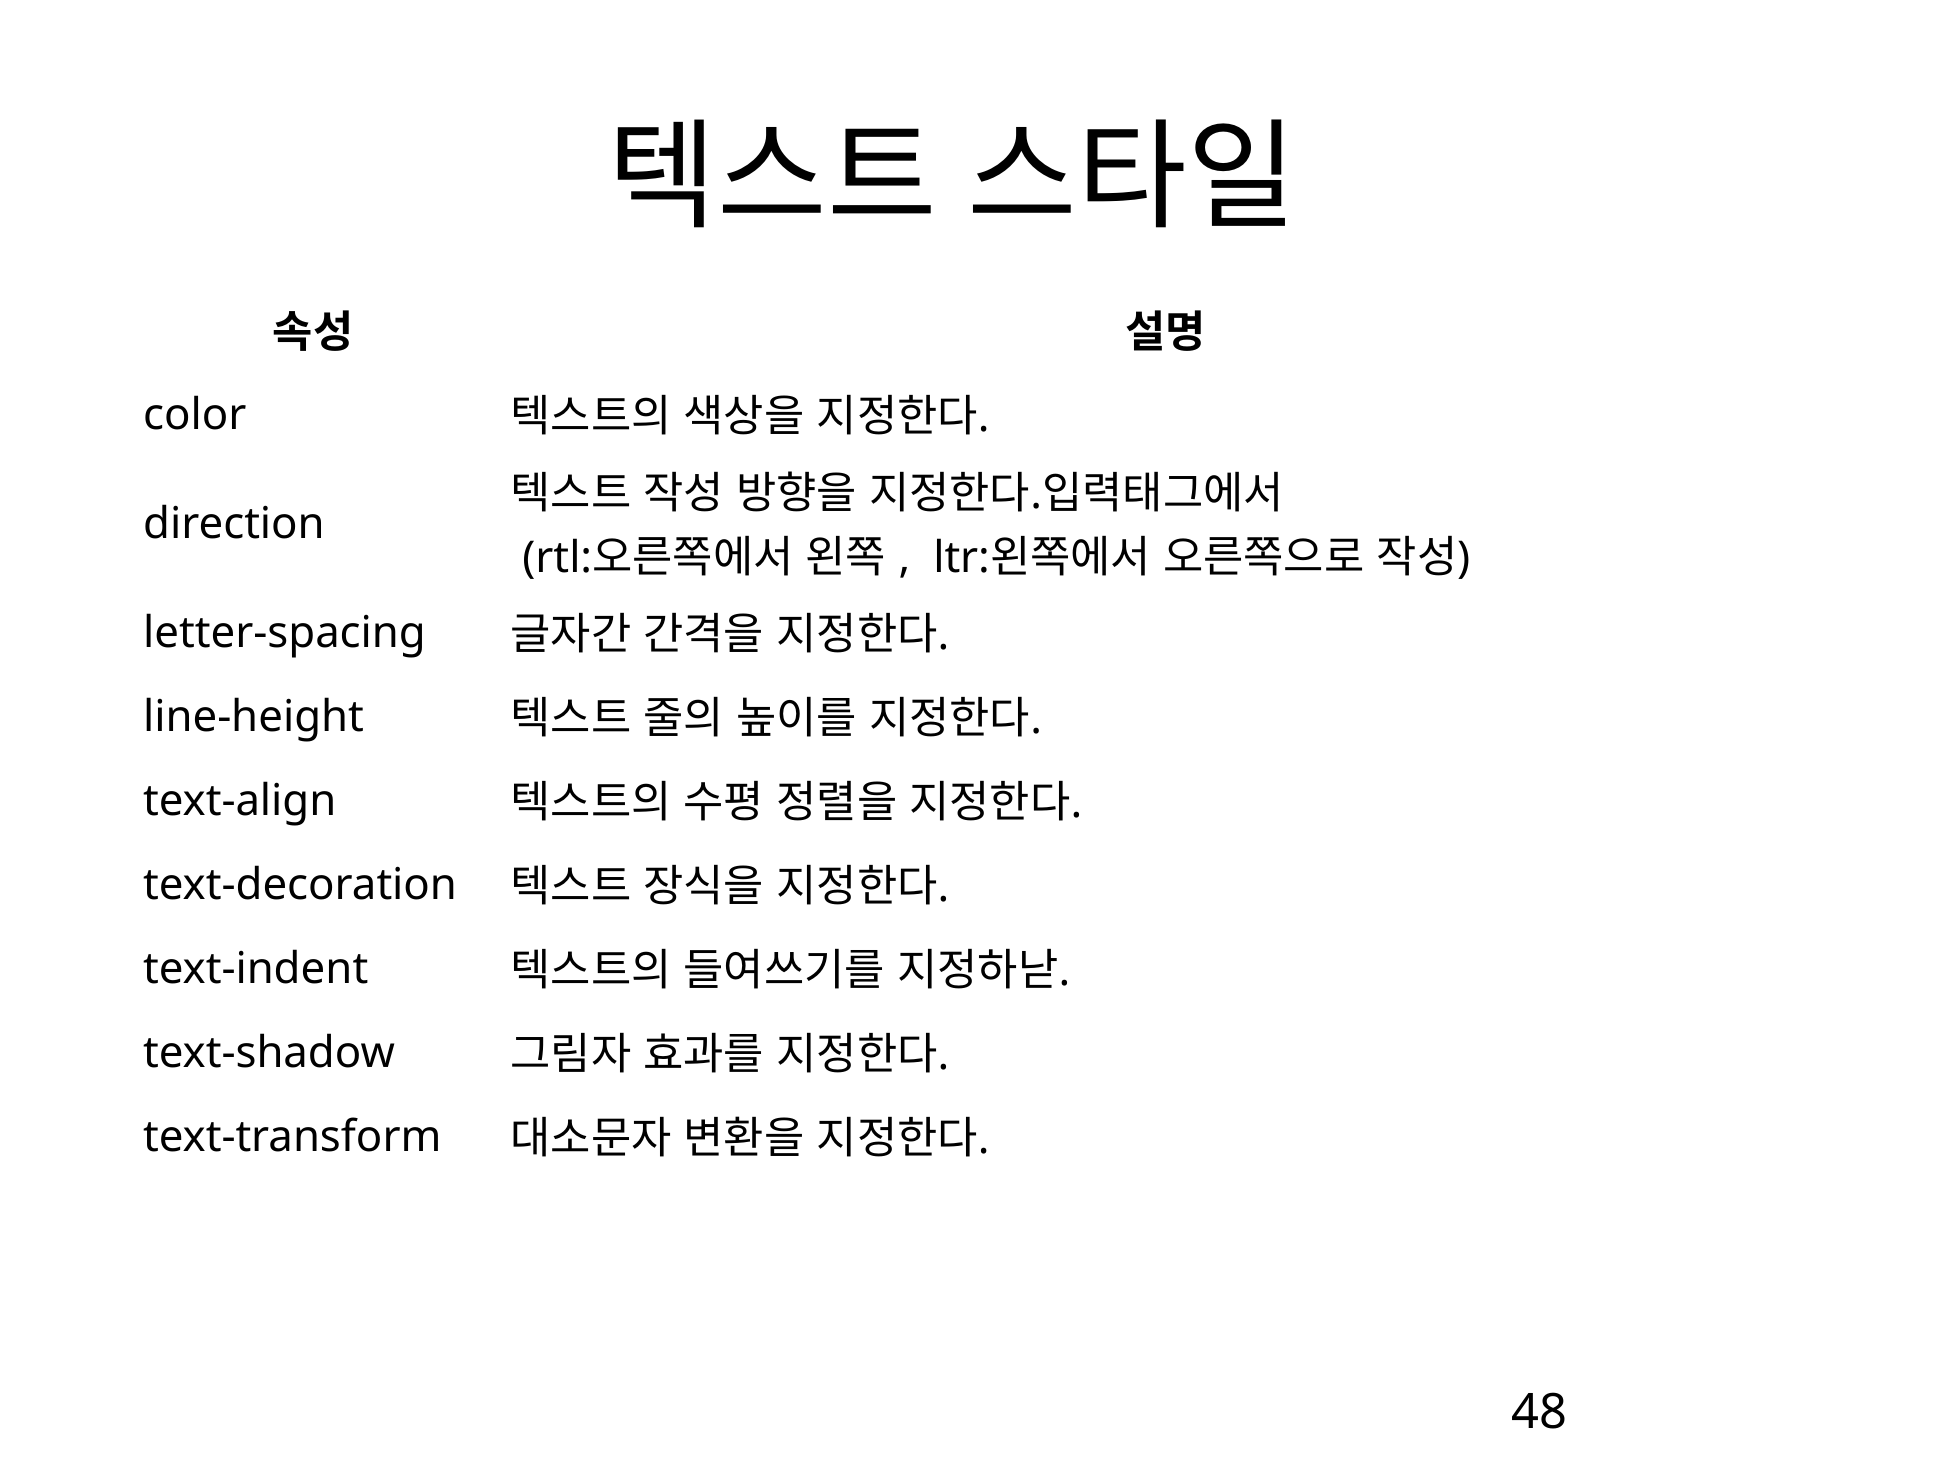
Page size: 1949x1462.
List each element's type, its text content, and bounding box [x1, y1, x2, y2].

table_cell text-align [129, 757, 497, 841]
table_cell letter-spacing [129, 589, 497, 673]
table_cell text-indent [129, 925, 497, 1009]
table_cell text-transform [129, 1093, 497, 1177]
table_cell text-decoration [129, 841, 497, 925]
table_cell direction [129, 454, 497, 589]
table_cell line-height [129, 673, 497, 757]
table_cell 텍스트 줄의 높이를 지정한다. [497, 673, 1835, 757]
table_cell 그림자 효과를 지정한다. [497, 1009, 1835, 1093]
slide_number <숫자> [1496, 1372, 1899, 1462]
title 텍스트 스타일 [156, 92, 1749, 255]
table_cell 텍스트 작성 방향을 지정한다.입력태그에서 (rtl:오른쪽에서 왼쪽 , ltr:왼쪽에서 오른쪽으로 작성) [497, 454, 1835, 589]
table_cell 텍스트의 색상을 지정한다. [497, 370, 1835, 454]
table_cell 텍스트 장식을 지정한다. [497, 841, 1835, 925]
table_cell 텍스트의 들여쓰기를 지정하낟. [497, 925, 1835, 1009]
table_cell 텍스트의 수평 정렬을 지정한다. [497, 757, 1835, 841]
table_cell color [129, 370, 497, 454]
table_cell 글자간 간격을 지정한다. [497, 589, 1835, 673]
table_cell text-shadow [129, 1009, 497, 1093]
table_header 속성 [129, 286, 497, 370]
table_header 설명 [497, 286, 1835, 370]
table_cell 대소문자 변환을 지정한다. [497, 1093, 1835, 1177]
